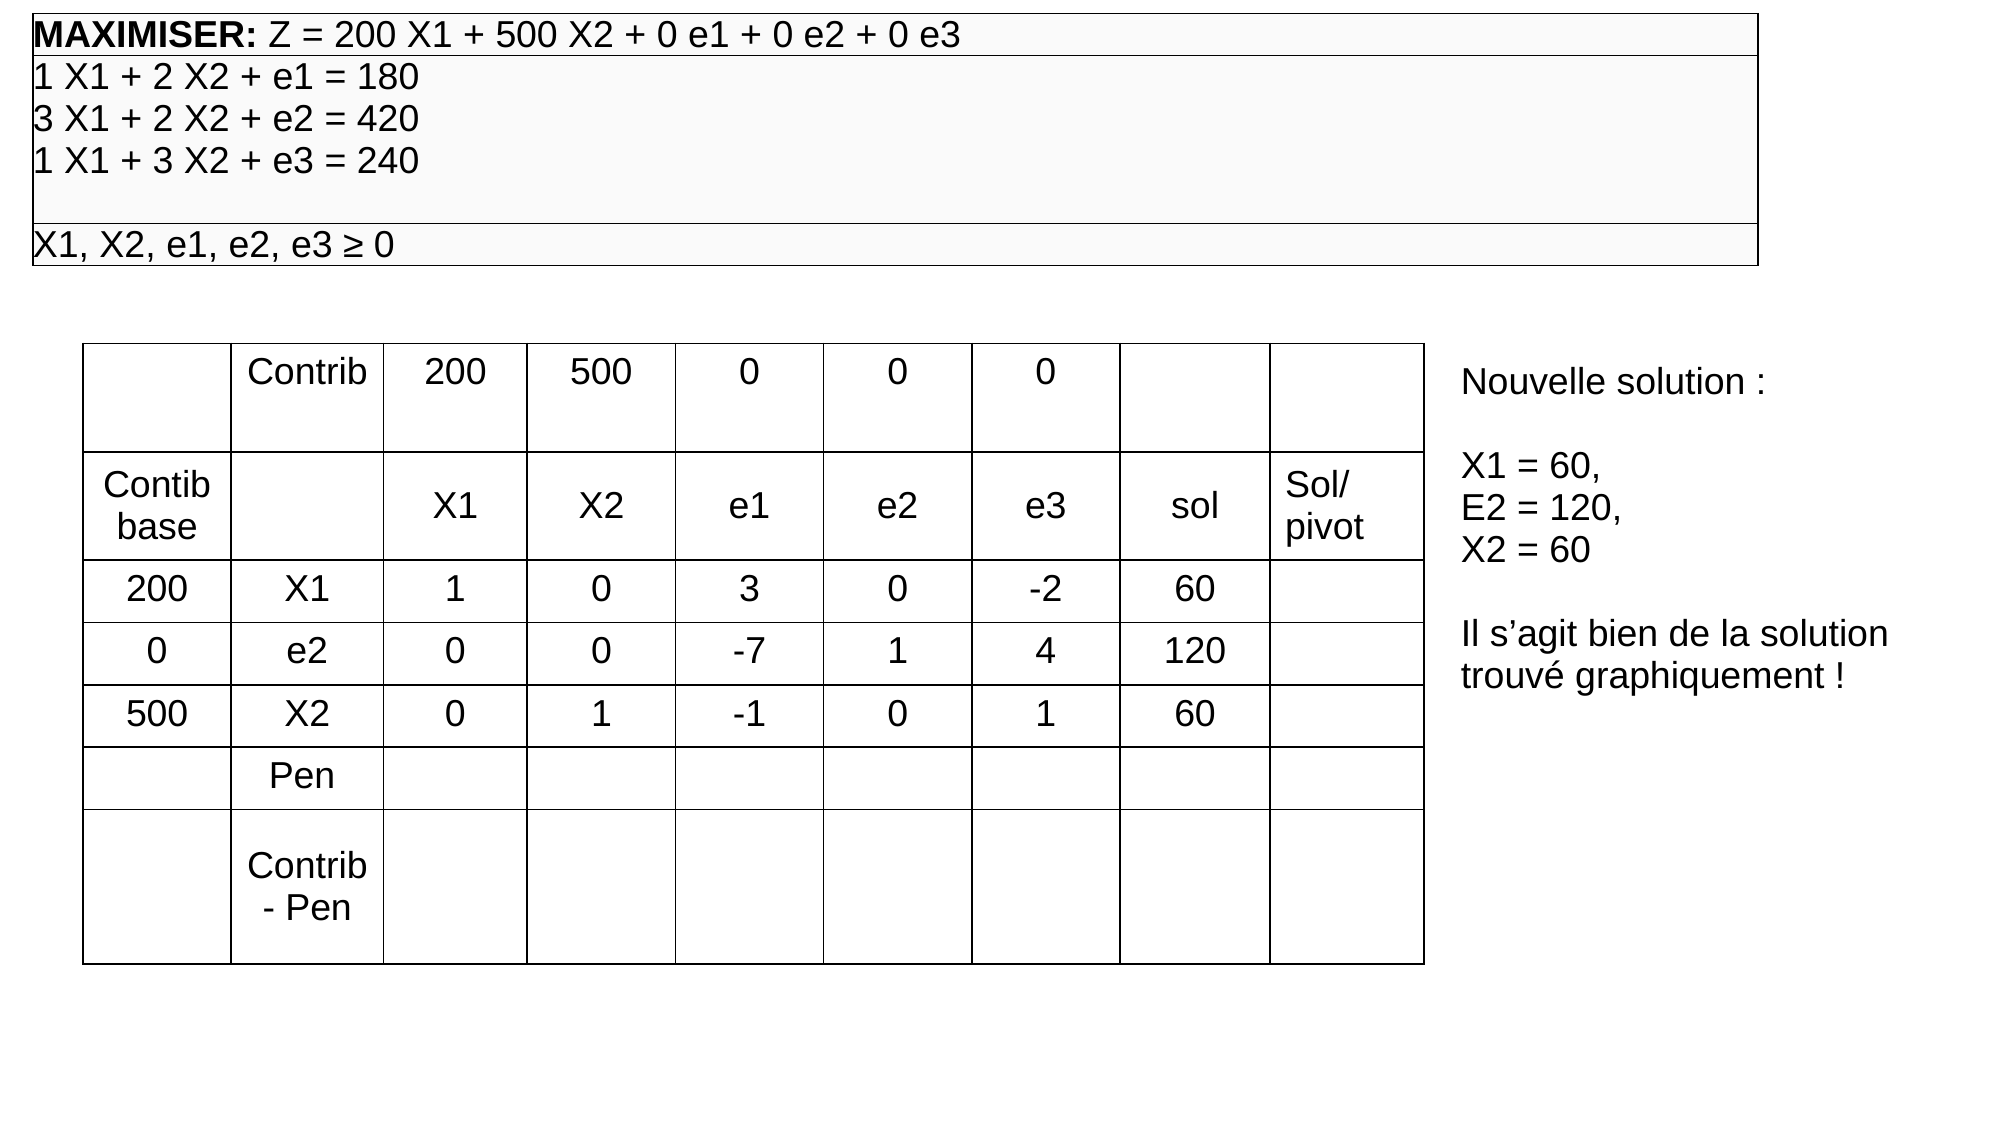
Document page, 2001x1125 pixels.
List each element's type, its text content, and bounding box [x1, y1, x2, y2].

table_cell e3 [973, 453, 1119, 559]
table_cell Contib base [84, 453, 230, 559]
table_cell [1271, 686, 1423, 746]
table_cell 1 [384, 561, 526, 622]
table_cell X2 [232, 686, 383, 746]
table_header 500 [528, 344, 675, 451]
table_header [1121, 344, 1269, 451]
table_cell 1 [528, 686, 675, 746]
table_cell 0 [384, 623, 526, 684]
table_header [1271, 344, 1423, 451]
table_cell 1 [824, 623, 971, 684]
table_cell [676, 810, 823, 963]
table_cell [824, 748, 971, 809]
table_cell Sol/pivot [1271, 453, 1423, 559]
table_cell [973, 748, 1119, 809]
table_cell [1271, 623, 1423, 684]
table_cell [973, 810, 1119, 963]
table_header MAXIMISER: Z = 200 X1 + 500 X2 + 0 e1 + 0 e2 + 0 e3 [34, 14, 1757, 55]
table_cell [1271, 748, 1423, 809]
table_cell -1 [676, 686, 823, 746]
table_header 200 [384, 344, 526, 451]
table_cell X1, X2, e1, e2, e3 ≥ 0 [34, 224, 1757, 265]
table_cell 60 [1121, 686, 1269, 746]
table_cell 500 [84, 686, 230, 746]
table_cell sol [1121, 453, 1269, 559]
table_cell 0 [528, 561, 675, 622]
table_cell 3 [676, 561, 823, 622]
table_cell [232, 453, 383, 559]
table_cell 120 [1121, 623, 1269, 684]
table_cell [84, 810, 230, 963]
table_cell -7 [676, 623, 823, 684]
table_cell e2 [232, 623, 383, 684]
table_cell [1271, 561, 1423, 622]
table_cell [84, 748, 230, 809]
table_header 0 [824, 344, 971, 451]
table_cell [676, 748, 823, 809]
table_cell 0 [528, 623, 675, 684]
table_cell X1 [232, 561, 383, 622]
table_header 0 [973, 344, 1119, 451]
table_cell [528, 748, 675, 809]
table_header [84, 344, 230, 451]
table_cell [824, 810, 971, 963]
table_cell [1121, 810, 1269, 963]
table_cell 200 [84, 561, 230, 622]
table_cell 0 [384, 686, 526, 746]
table_cell -2 [973, 561, 1119, 622]
table_cell 0 [824, 561, 971, 622]
table_cell e1 [676, 453, 823, 559]
table_cell [384, 810, 526, 963]
table_cell e2 [824, 453, 971, 559]
table_cell 0 [84, 623, 230, 684]
table_cell [1271, 810, 1423, 963]
table_cell Pen [232, 748, 383, 809]
table_cell 60 [1121, 561, 1269, 622]
table_cell [528, 810, 675, 963]
table_cell [1121, 748, 1269, 809]
table_cell X2 [528, 453, 675, 559]
table_cell 4 [973, 623, 1119, 684]
table_cell [384, 748, 526, 809]
table_cell 0 [824, 686, 971, 746]
table_cell Contrib - Pen [232, 810, 383, 963]
table_header Contrib [232, 344, 383, 451]
text_box Nouvelle solution : X1 = 60, E2 = 120, X2 = 60 Il s’agit bien de la solution trouvé graphiquement ! [1446, 352, 1988, 901]
table_cell 1 [973, 686, 1119, 746]
table_cell X1 [384, 453, 526, 559]
table_header 0 [676, 344, 823, 451]
table_cell 1 X1 + 2 X2 + e1 = 180 3 X1 + 2 X2 + e2 = 420 1 X1 + 3 X2 + e3 = 240 [34, 56, 1757, 223]
